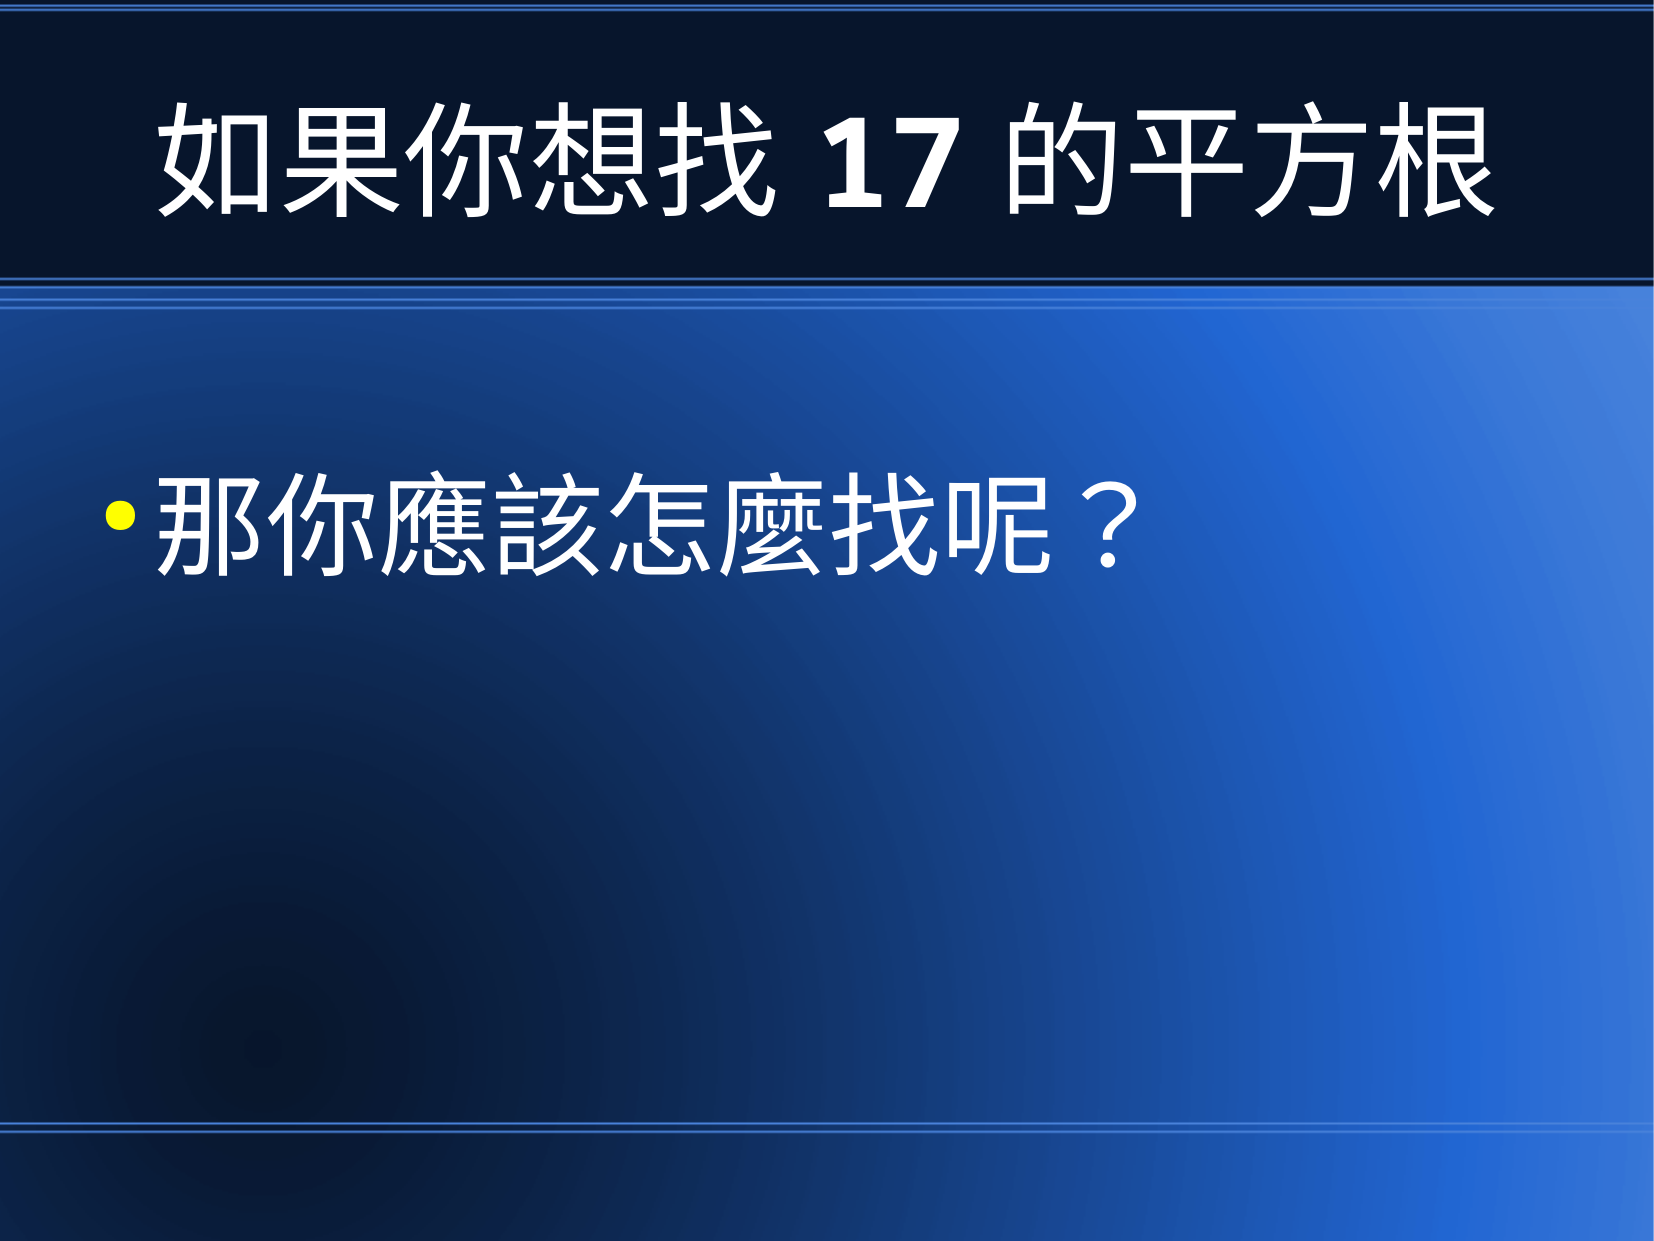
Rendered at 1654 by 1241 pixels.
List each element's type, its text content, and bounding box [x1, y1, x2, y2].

list 那你應該怎麼找呢？ [82, 355, 1571, 1241]
picture [0, 0, 1654, 1241]
title 如果你想找17的平方根 [82, 49, 1571, 257]
